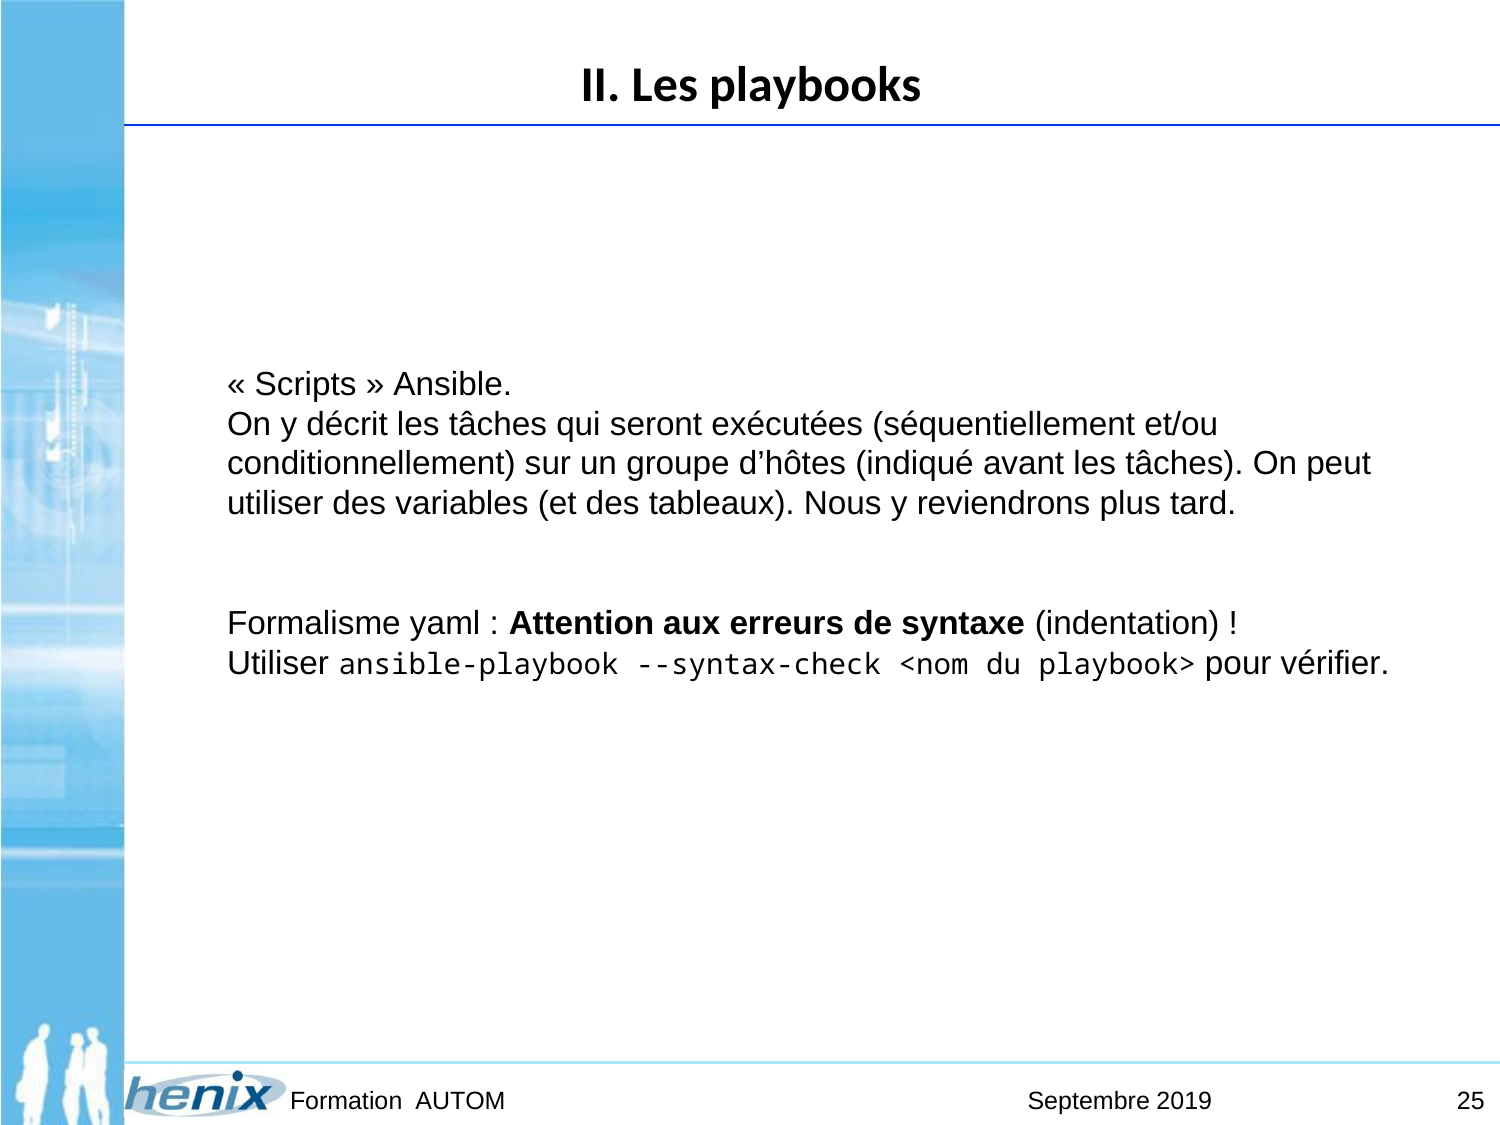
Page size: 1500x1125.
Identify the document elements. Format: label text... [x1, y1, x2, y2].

text_box <numéro> [1452, 1084, 1490, 1115]
text_box « Scripts » Ansible. On y décrit les tâches qui seront exécutées (séquentiellement et/ou conditionnellement) sur un groupe d’hôtes (indiqué avant les tâches). On peut utiliser des variables (et des tableaux). Nous y reviendrons plus tard. Formalisme yaml : Attention aux erreurs de syntaxe (indentation) ! Utiliser ansible-playbook --syntax-check <nom du playbook> pour vérifier. [212, 354, 1406, 780]
text_box Formation AUTOM [288, 1084, 507, 1115]
text_box II. Les playbooks [138, 50, 1363, 112]
picture [0, 0, 126, 1125]
text_box Septembre 2019 [1025, 1084, 1300, 1115]
text_box [123, 1070, 287, 1117]
